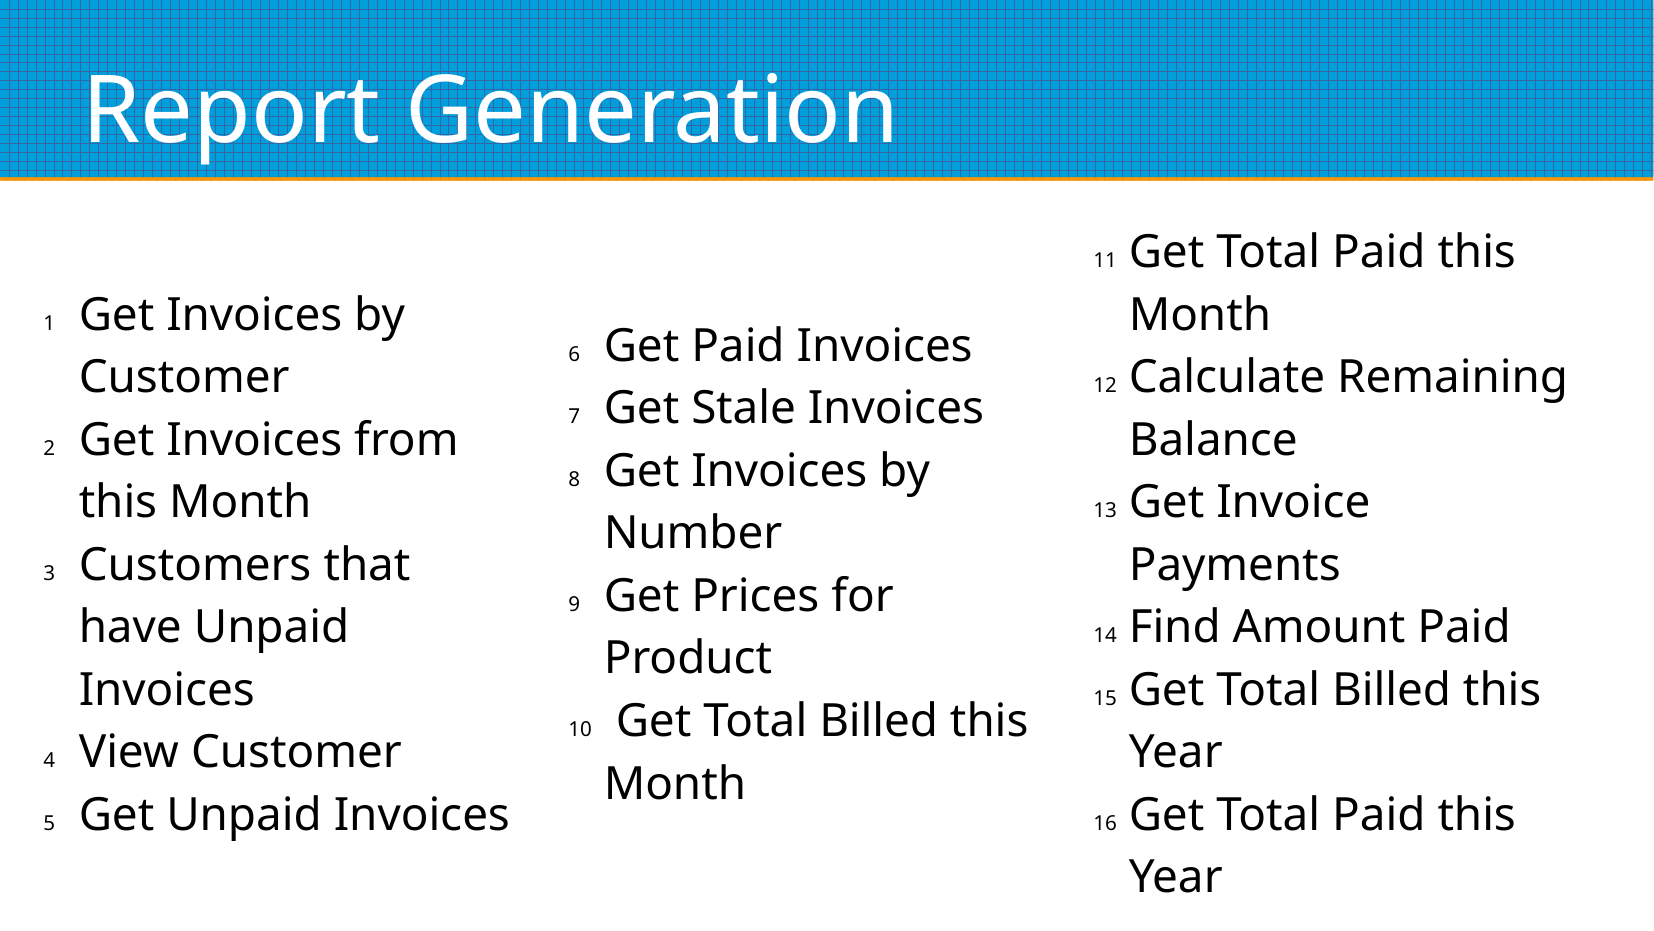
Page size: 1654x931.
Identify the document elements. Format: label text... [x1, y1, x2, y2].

text_box Get Total Paid this Month Calculate Remaining Balance Get Invoice Payments Find Amount Paid Get Total Billed this Year Get Total Paid this Year [1087, 212, 1576, 913]
title Report Generation [82, 14, 1571, 171]
text_box Get Invoices by Customer Get Invoices from this Month Customers that have Unpaid Invoices View Customer Get Unpaid Invoices [37, 225, 526, 901]
text_box Get Paid Invoices Get Stale Invoices Get Invoices by Number Get Prices for Product Get Total Billed this Month [562, 225, 1051, 901]
